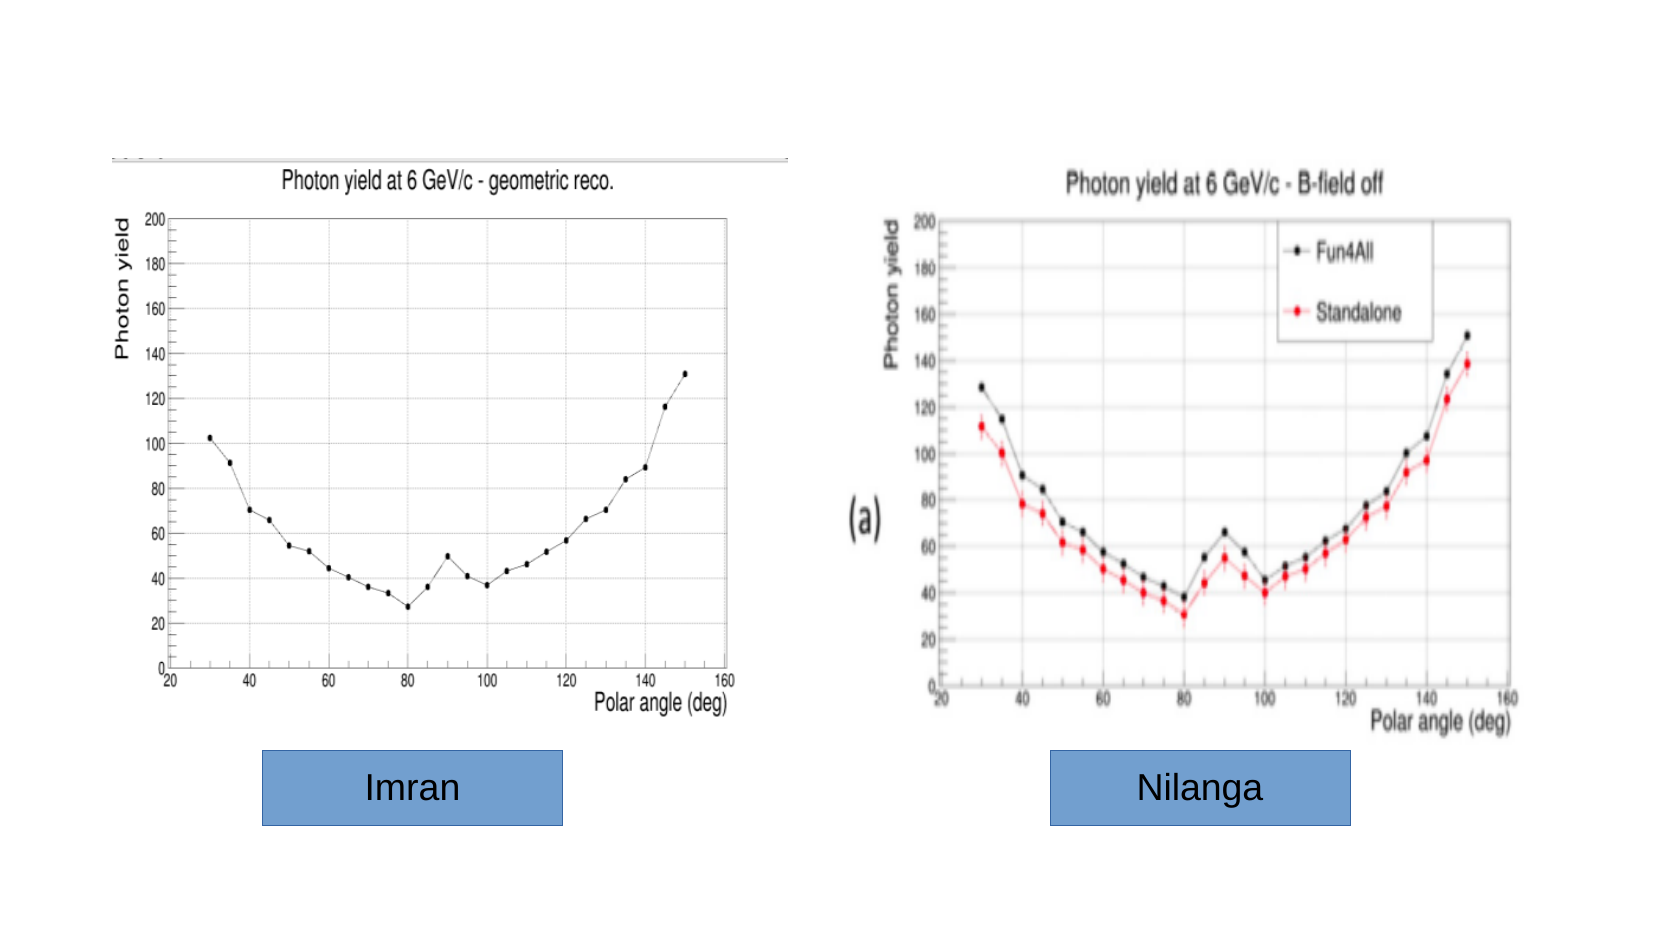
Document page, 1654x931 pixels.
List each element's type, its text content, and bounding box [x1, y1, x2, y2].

text_box Imran [262, 750, 563, 826]
picture [834, 112, 1538, 751]
text_box Nilanga [1050, 750, 1351, 826]
picture [112, 158, 788, 721]
